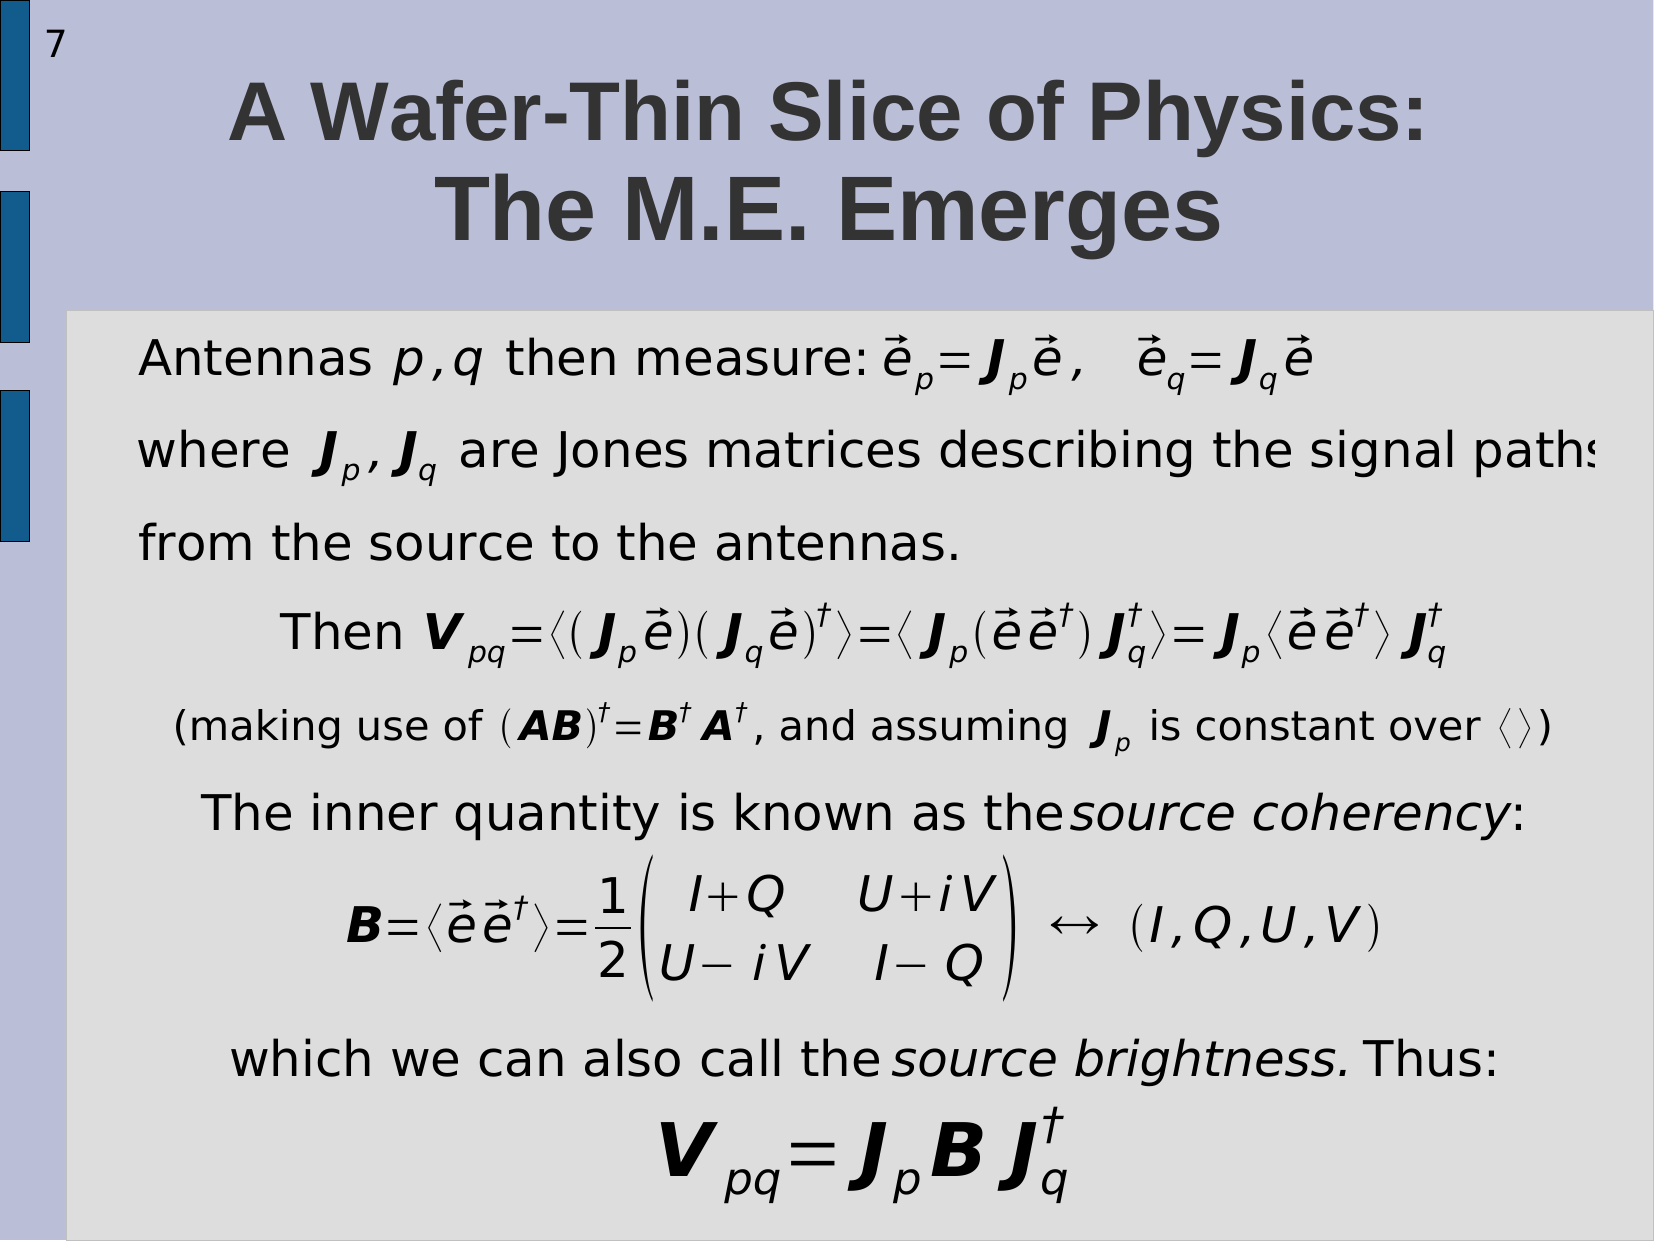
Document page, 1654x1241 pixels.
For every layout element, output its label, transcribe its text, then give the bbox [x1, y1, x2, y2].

chart [130, 307, 1595, 1206]
title A Wafer-Thin Slice of Physics: The M.E. Emerges [123, 59, 1536, 267]
text_box <number> [31, 15, 266, 89]
